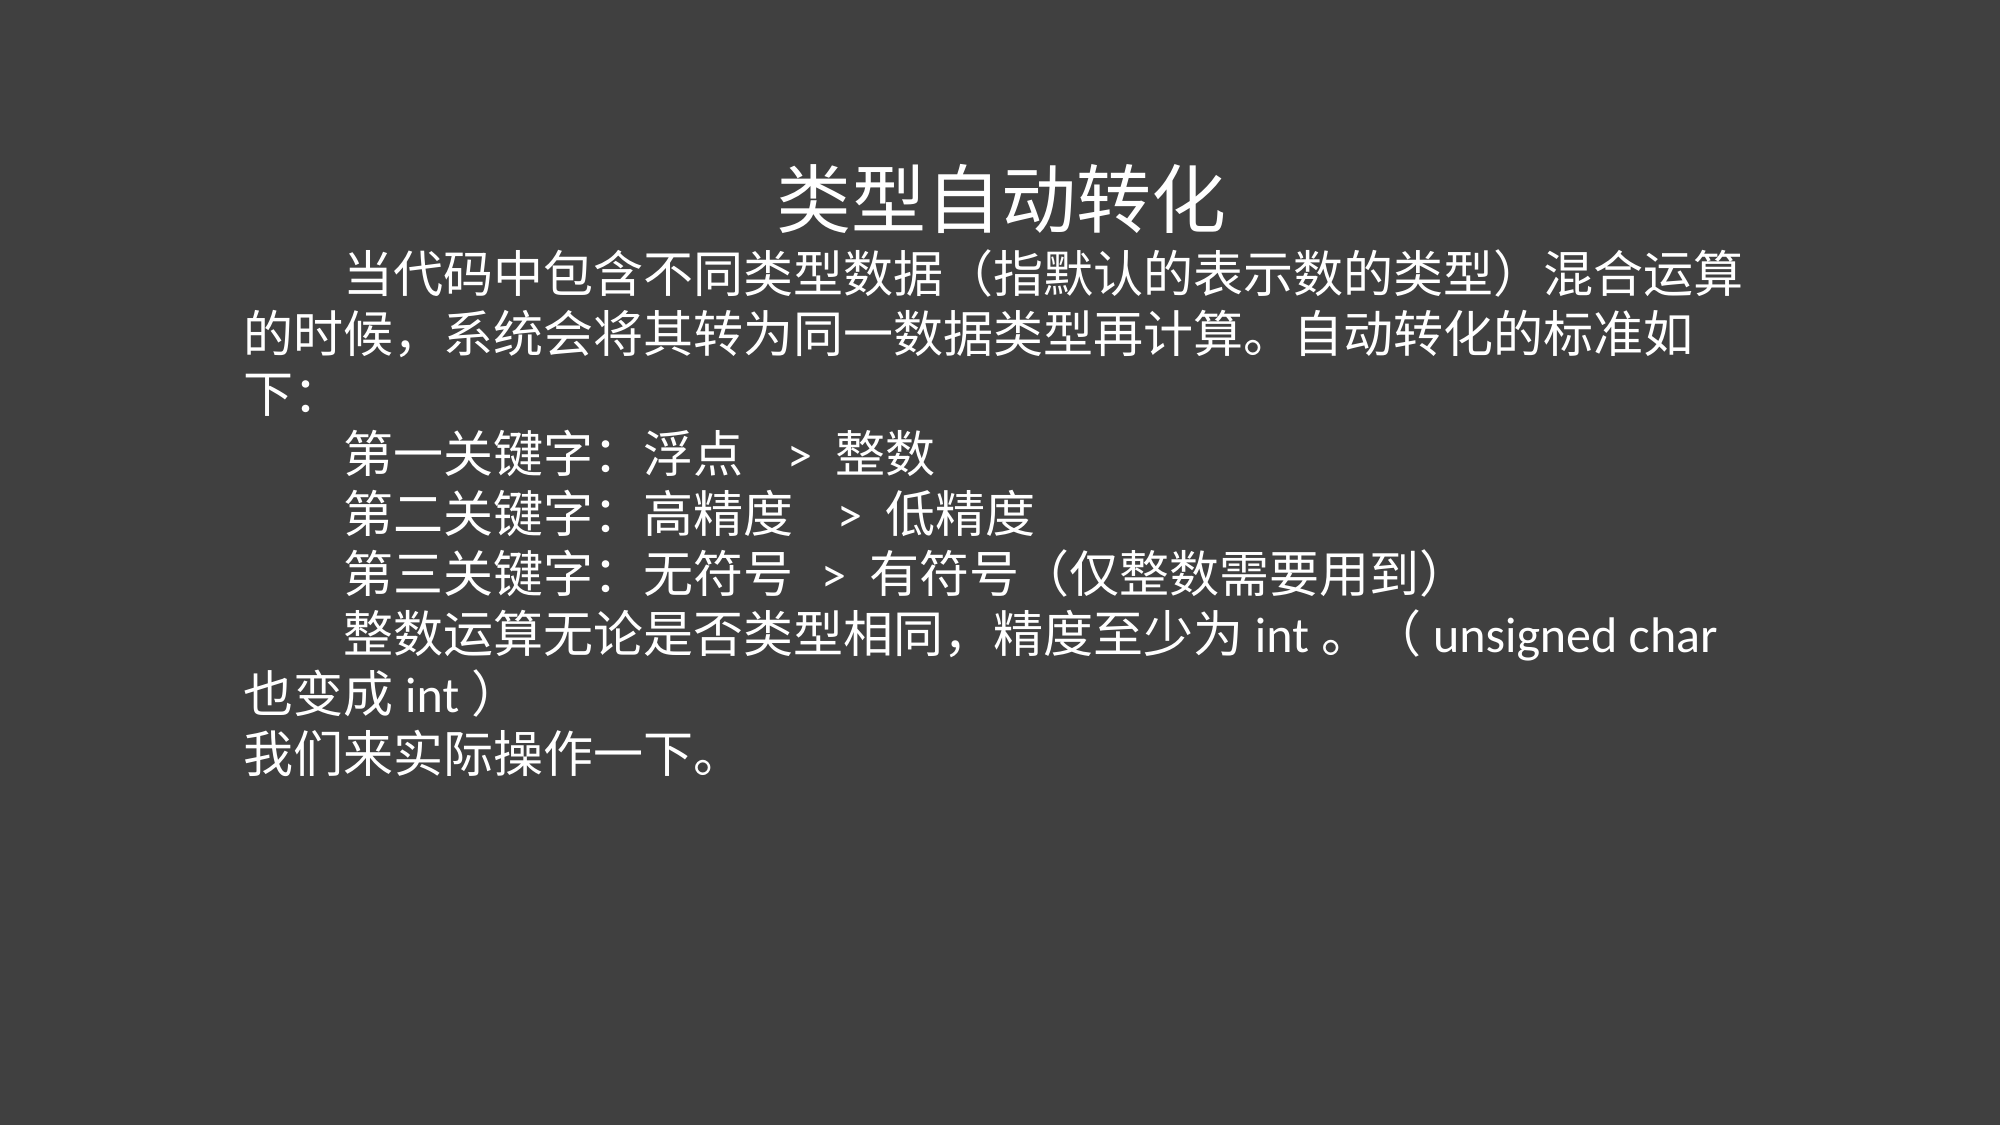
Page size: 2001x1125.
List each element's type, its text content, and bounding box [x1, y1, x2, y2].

text_box 类型自动转化 当代码中包含不同类型数据（指默认的表示数的类型）混合运算的时候，系统会将其转为同一数据类型再计算。自动转化的标准如下： 第一关键字：浮点 > 整数 第二关键字：高精度 > 低精度 第三关键字：无符号 > 有符号（仅整数需要用到） 整数运算无论是否类型相同，精度至少为int。（unsigned char也变成int） 我们来实际操作一下。 [228, 144, 1775, 790]
